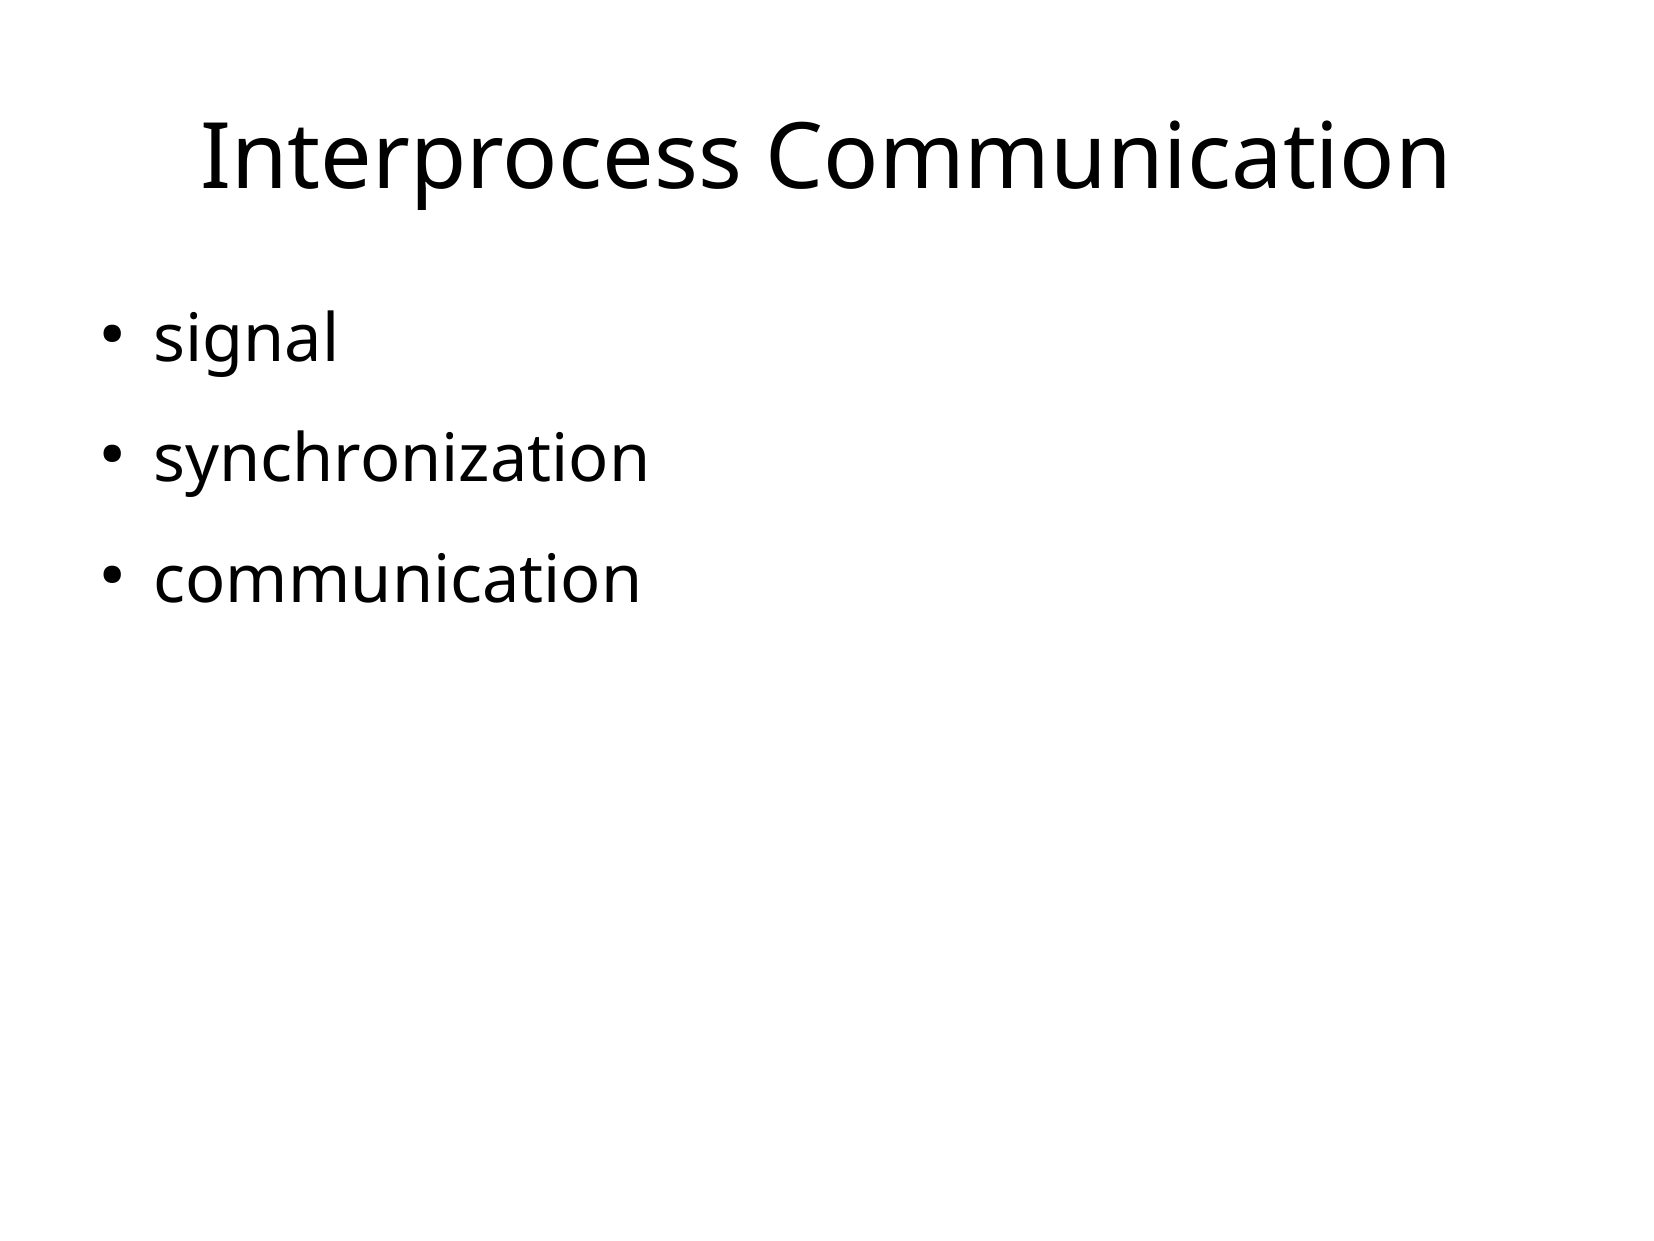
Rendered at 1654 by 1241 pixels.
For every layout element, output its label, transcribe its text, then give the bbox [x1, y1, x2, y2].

title Interprocess Communication [82, 49, 1571, 257]
list signal synchronization communication [82, 290, 1538, 1010]
